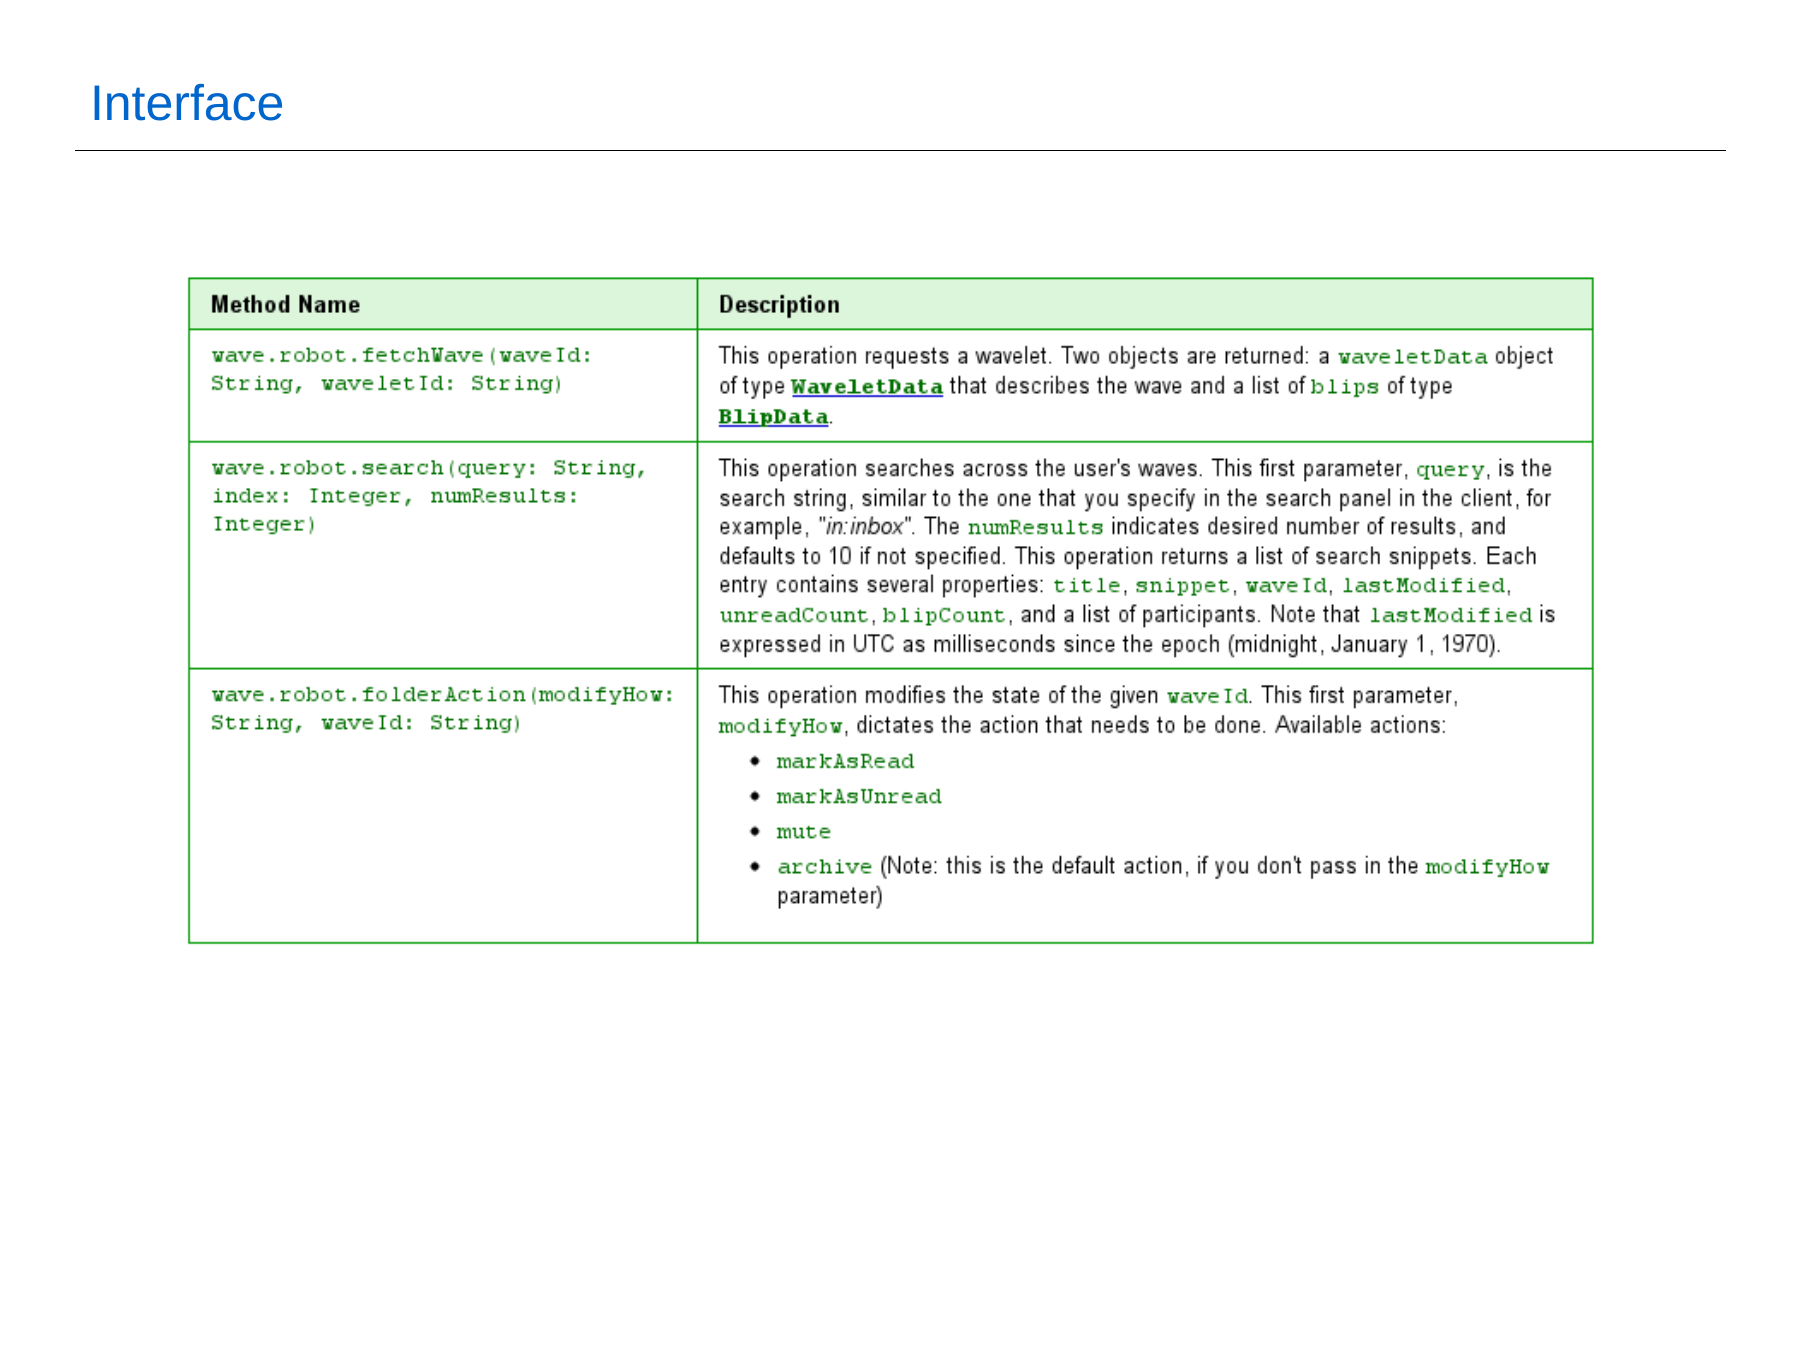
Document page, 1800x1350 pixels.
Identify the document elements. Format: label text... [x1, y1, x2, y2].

title Interface [90, 61, 1710, 151]
picture [180, 269, 1606, 960]
